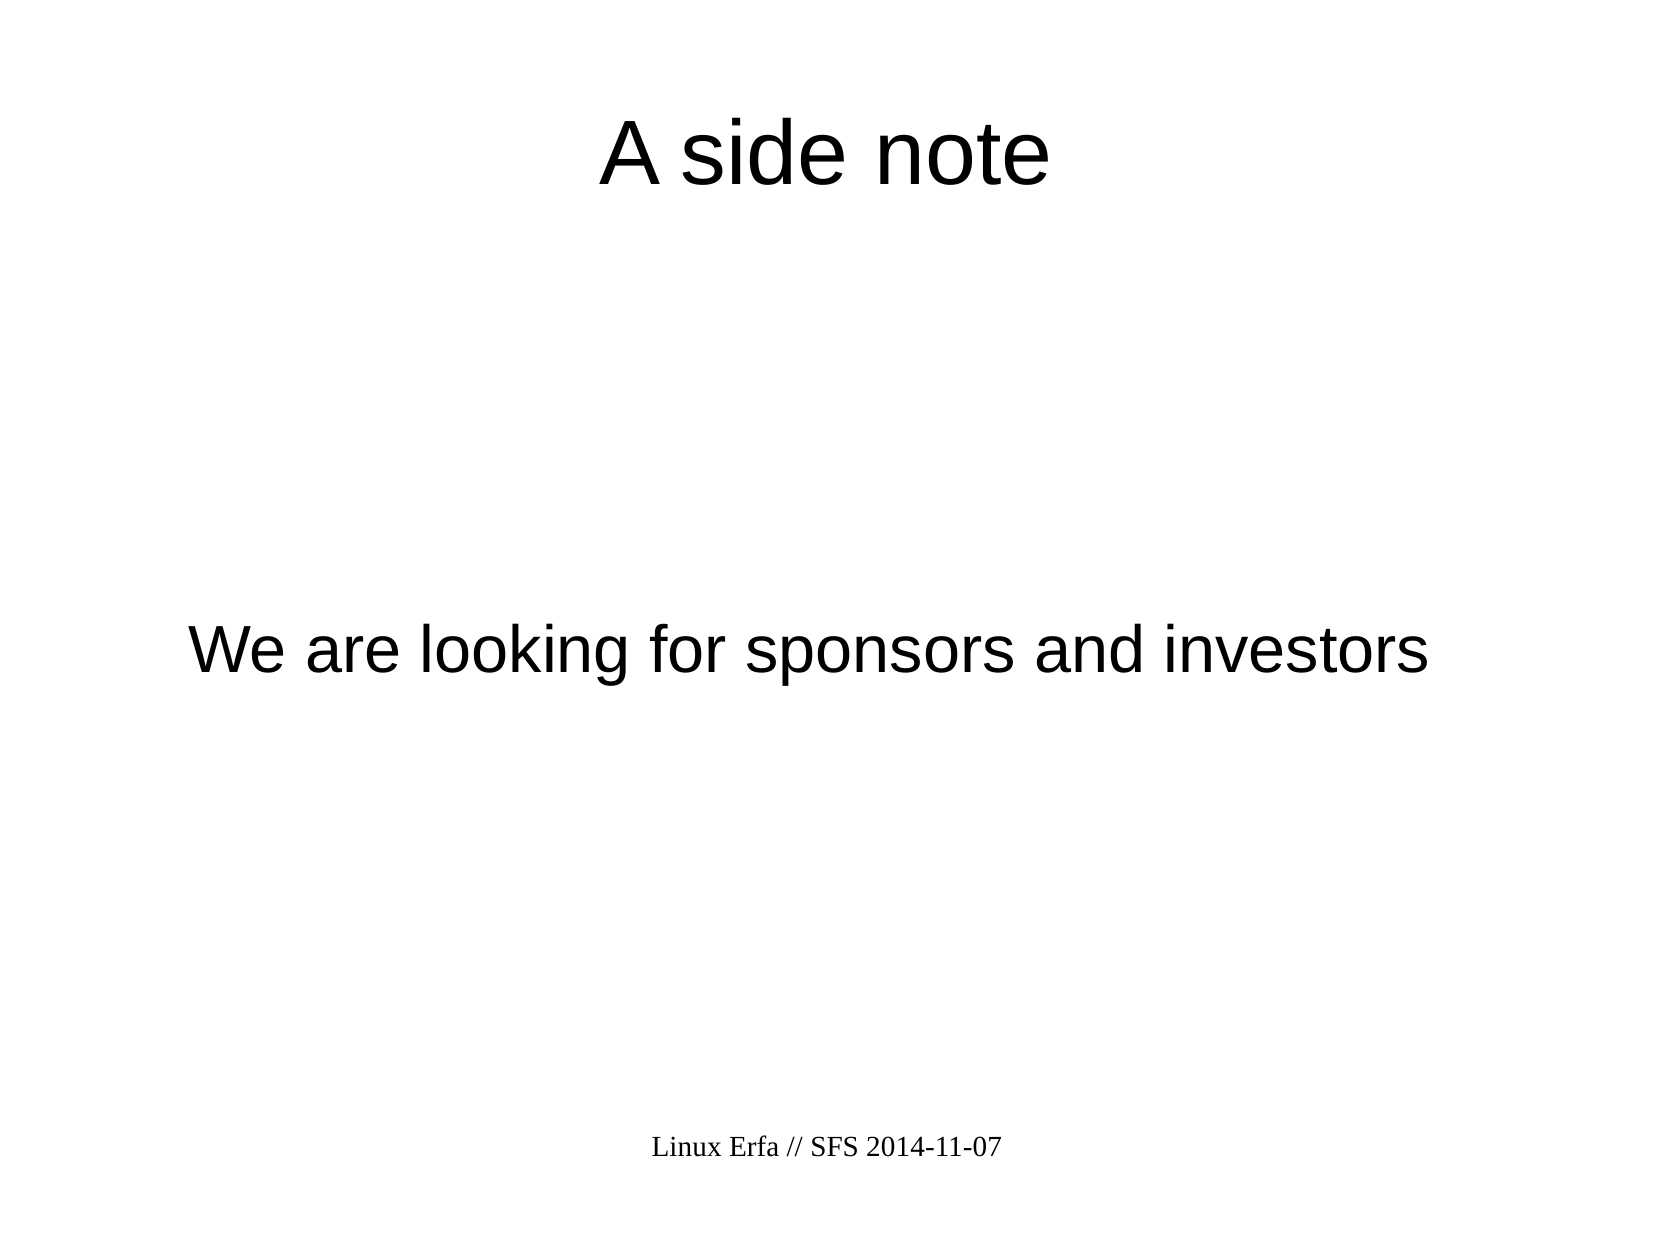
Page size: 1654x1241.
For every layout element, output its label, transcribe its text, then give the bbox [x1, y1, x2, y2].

subtitle We are looking for sponsors and investors [82, 290, 1538, 1010]
title A side note [82, 49, 1571, 257]
